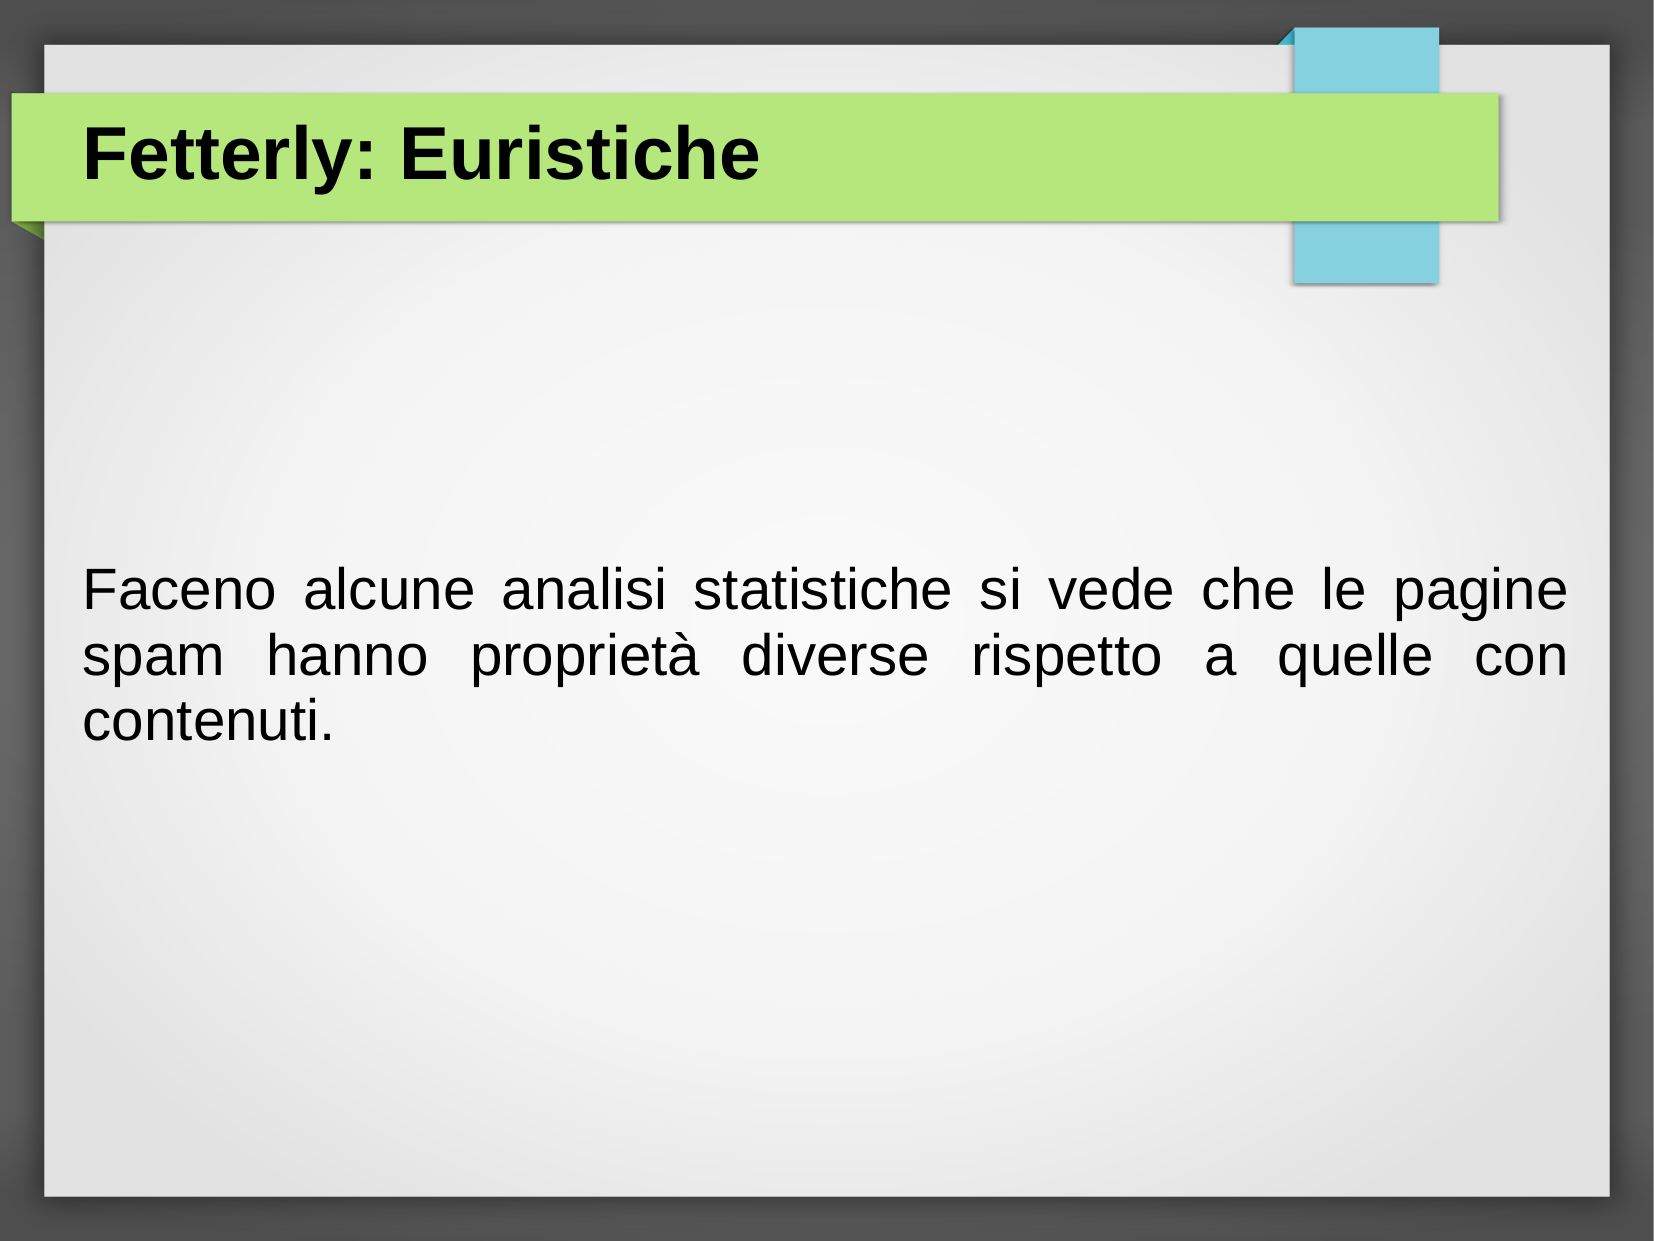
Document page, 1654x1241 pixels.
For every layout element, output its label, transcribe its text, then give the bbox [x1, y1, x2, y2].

subtitle Faceno alcune analisi statistiche si vede che le pagine spam hanno proprietà diverse rispetto a quelle con contenuti. [82, 295, 1571, 1015]
picture [0, 0, 1654, 1241]
title Fetterly: Euristiche [82, 94, 1264, 213]
